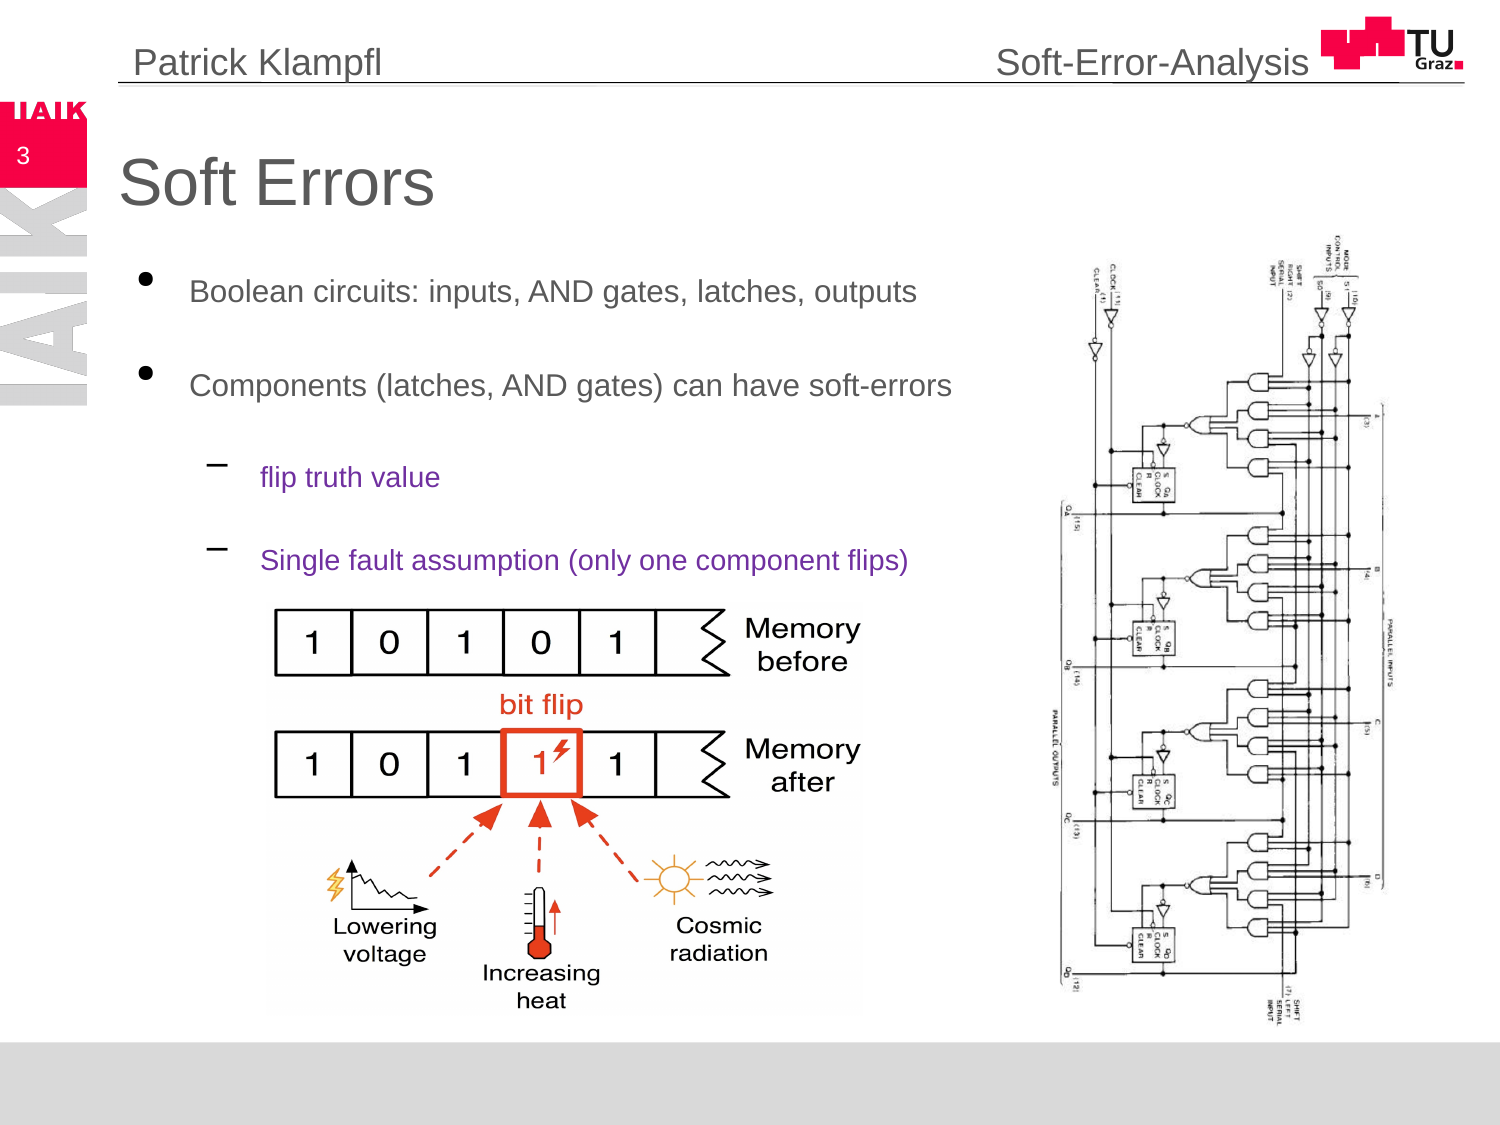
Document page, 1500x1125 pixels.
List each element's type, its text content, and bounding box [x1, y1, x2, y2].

picture [266, 602, 863, 1016]
slide_number <number> [1, 124, 84, 185]
picture [0, 1, 87, 406]
title Soft Errors [118, 138, 1469, 248]
picture [1027, 226, 1409, 1028]
picture [1318, 12, 1466, 73]
list Boolean circuits: inputs, AND gates, latches, outputs Components (latches, AND gates) can have soft-errors flip truth value Single fault assumption (only one component flips) [118, 248, 1469, 1038]
